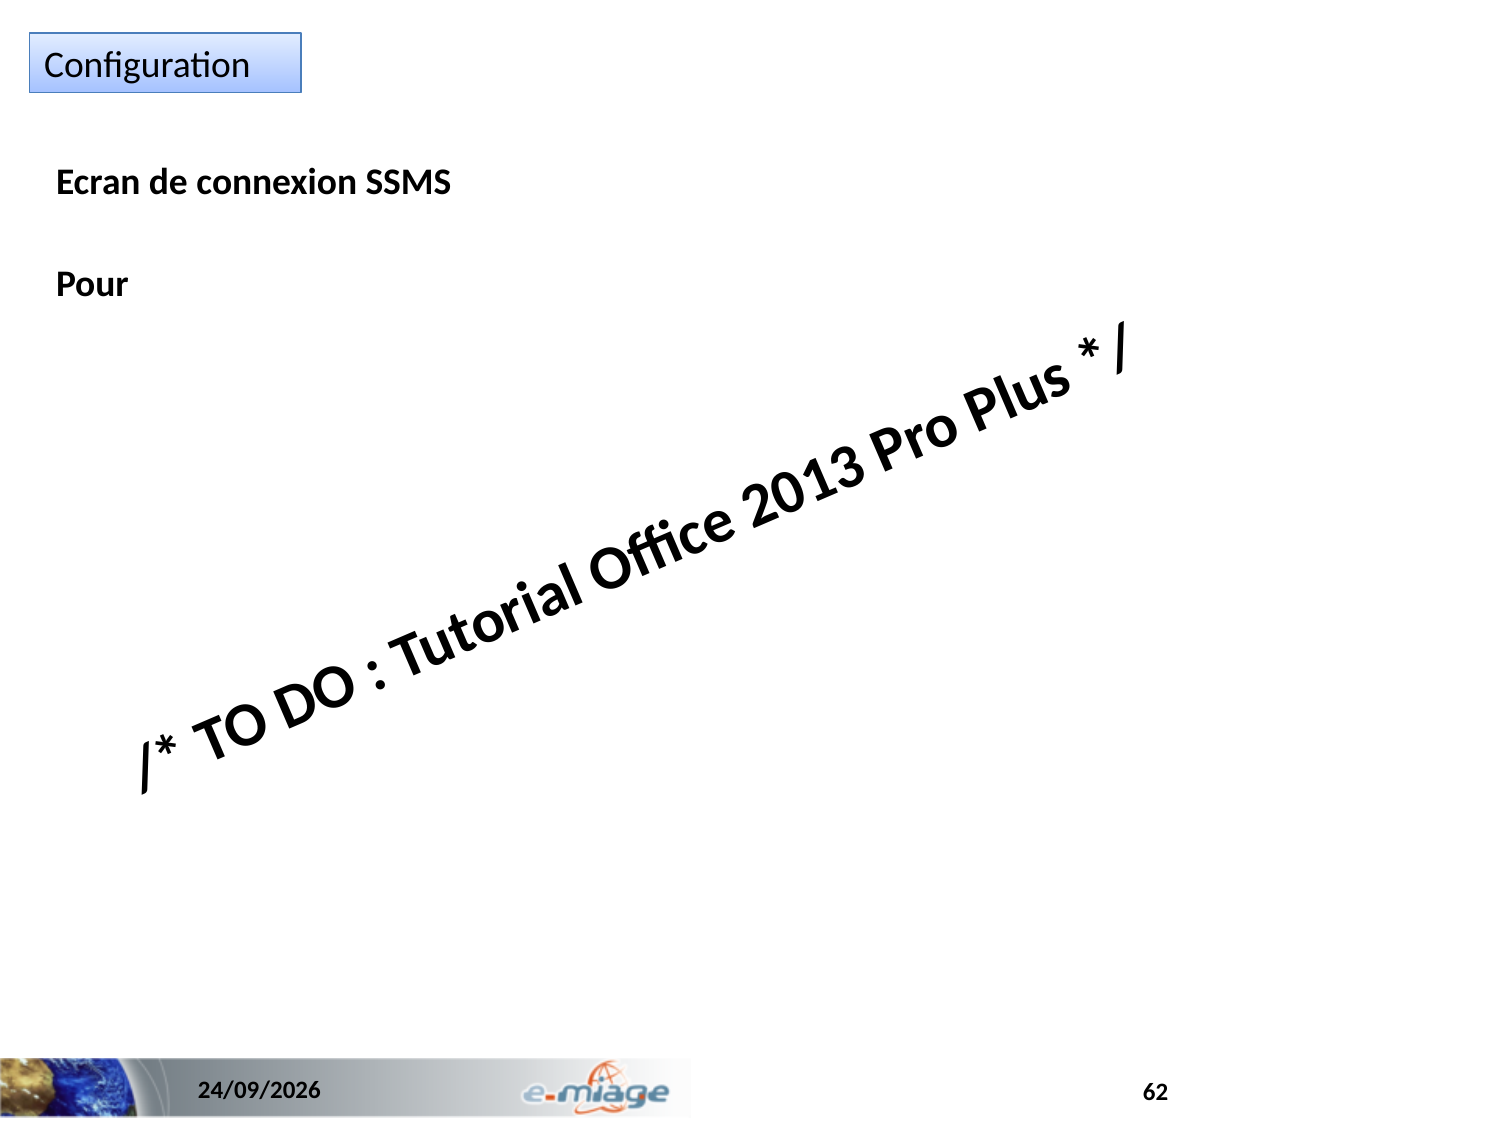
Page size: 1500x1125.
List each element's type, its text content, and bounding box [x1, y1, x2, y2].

text_box /* TO DO : Tutorial Office 2013 Pro Plus */ [100, 291, 1163, 818]
picture [0, 1058, 691, 1118]
text_box Ecran de connexion SSMS Pour [41, 149, 798, 312]
text_box Configuration [29, 32, 302, 93]
